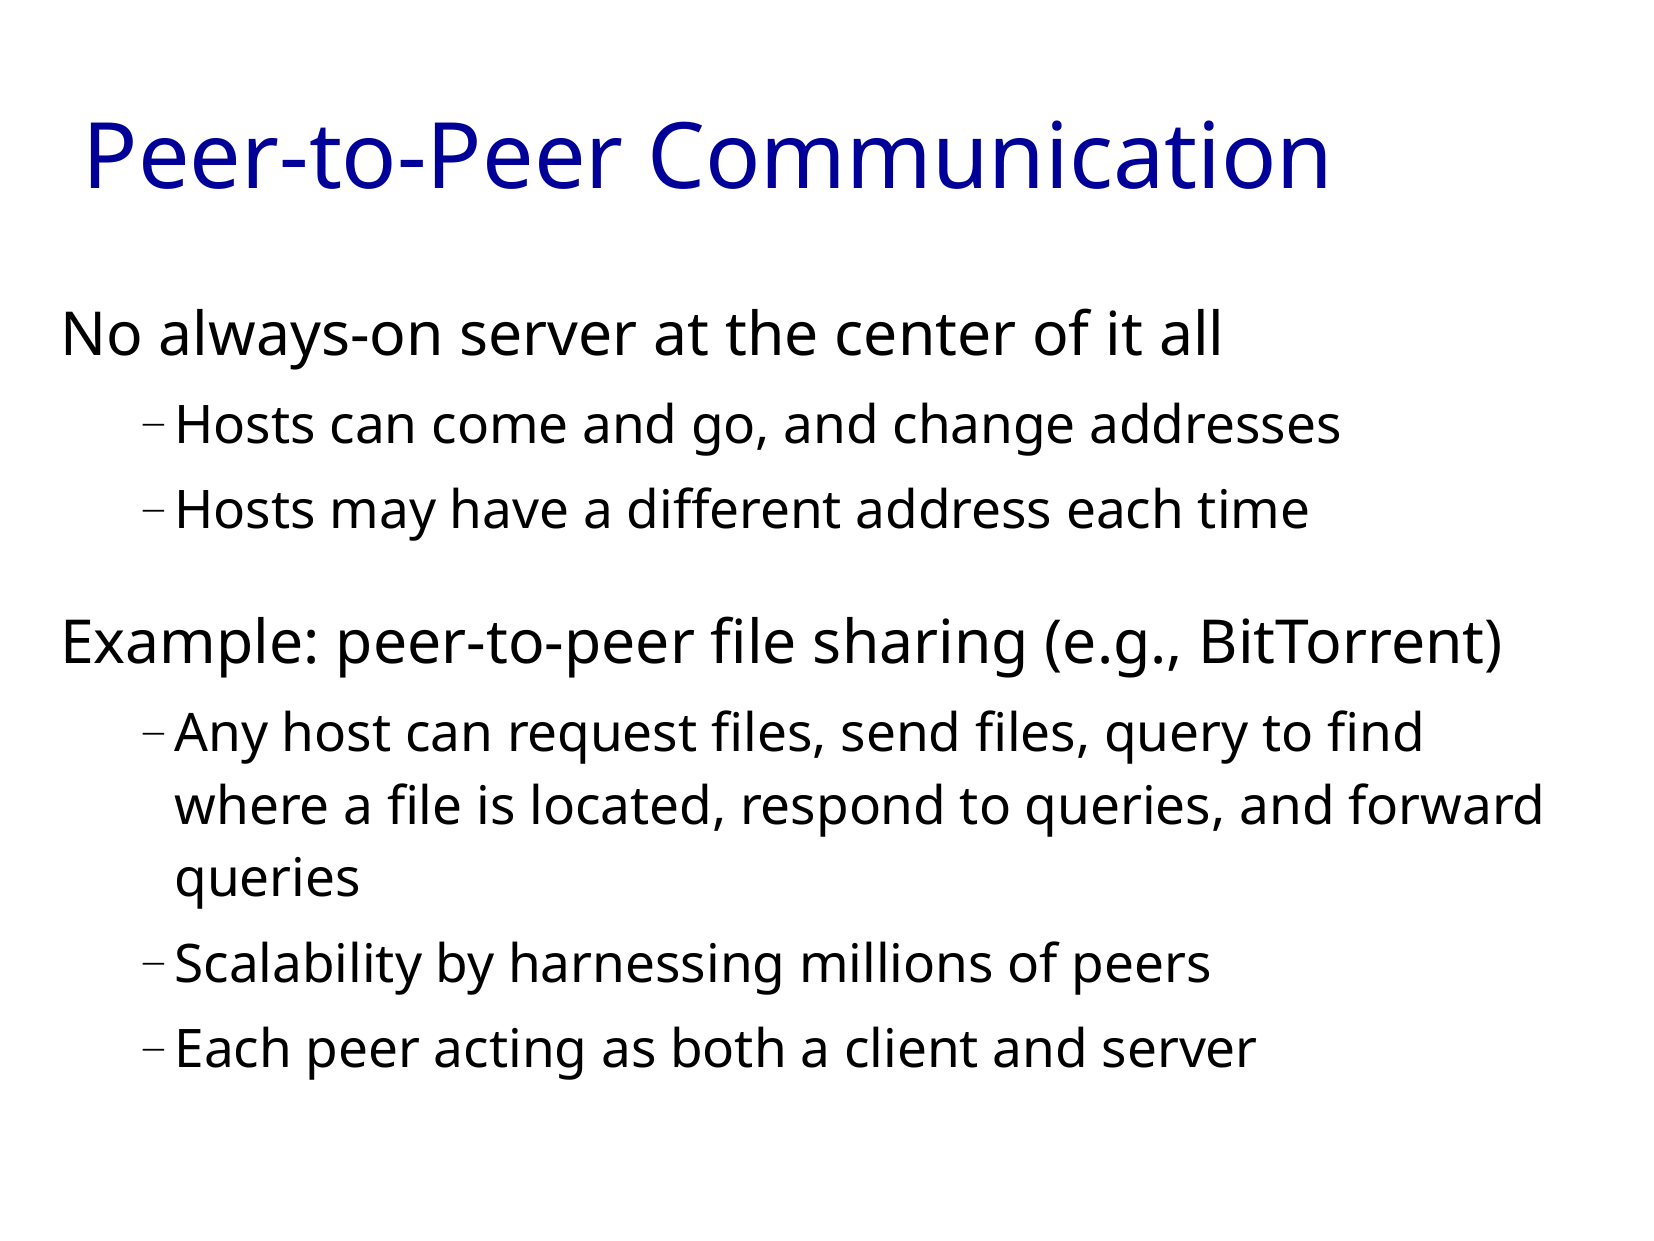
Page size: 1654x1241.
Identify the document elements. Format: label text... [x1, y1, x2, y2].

list No always-on server at the center of it all Hosts can come and go, and change addresses Hosts may have a different address each time Example: peer-to-peer file sharing (e.g., BitTorrent) Any host can request files, send files, query to find where a file is located, respond to queries, and forward queries Scalability by harnessing millions of peers Each peer acting as both a client and server [60, 290, 1571, 1096]
title Peer-to-Peer Communication [82, 49, 1571, 257]
